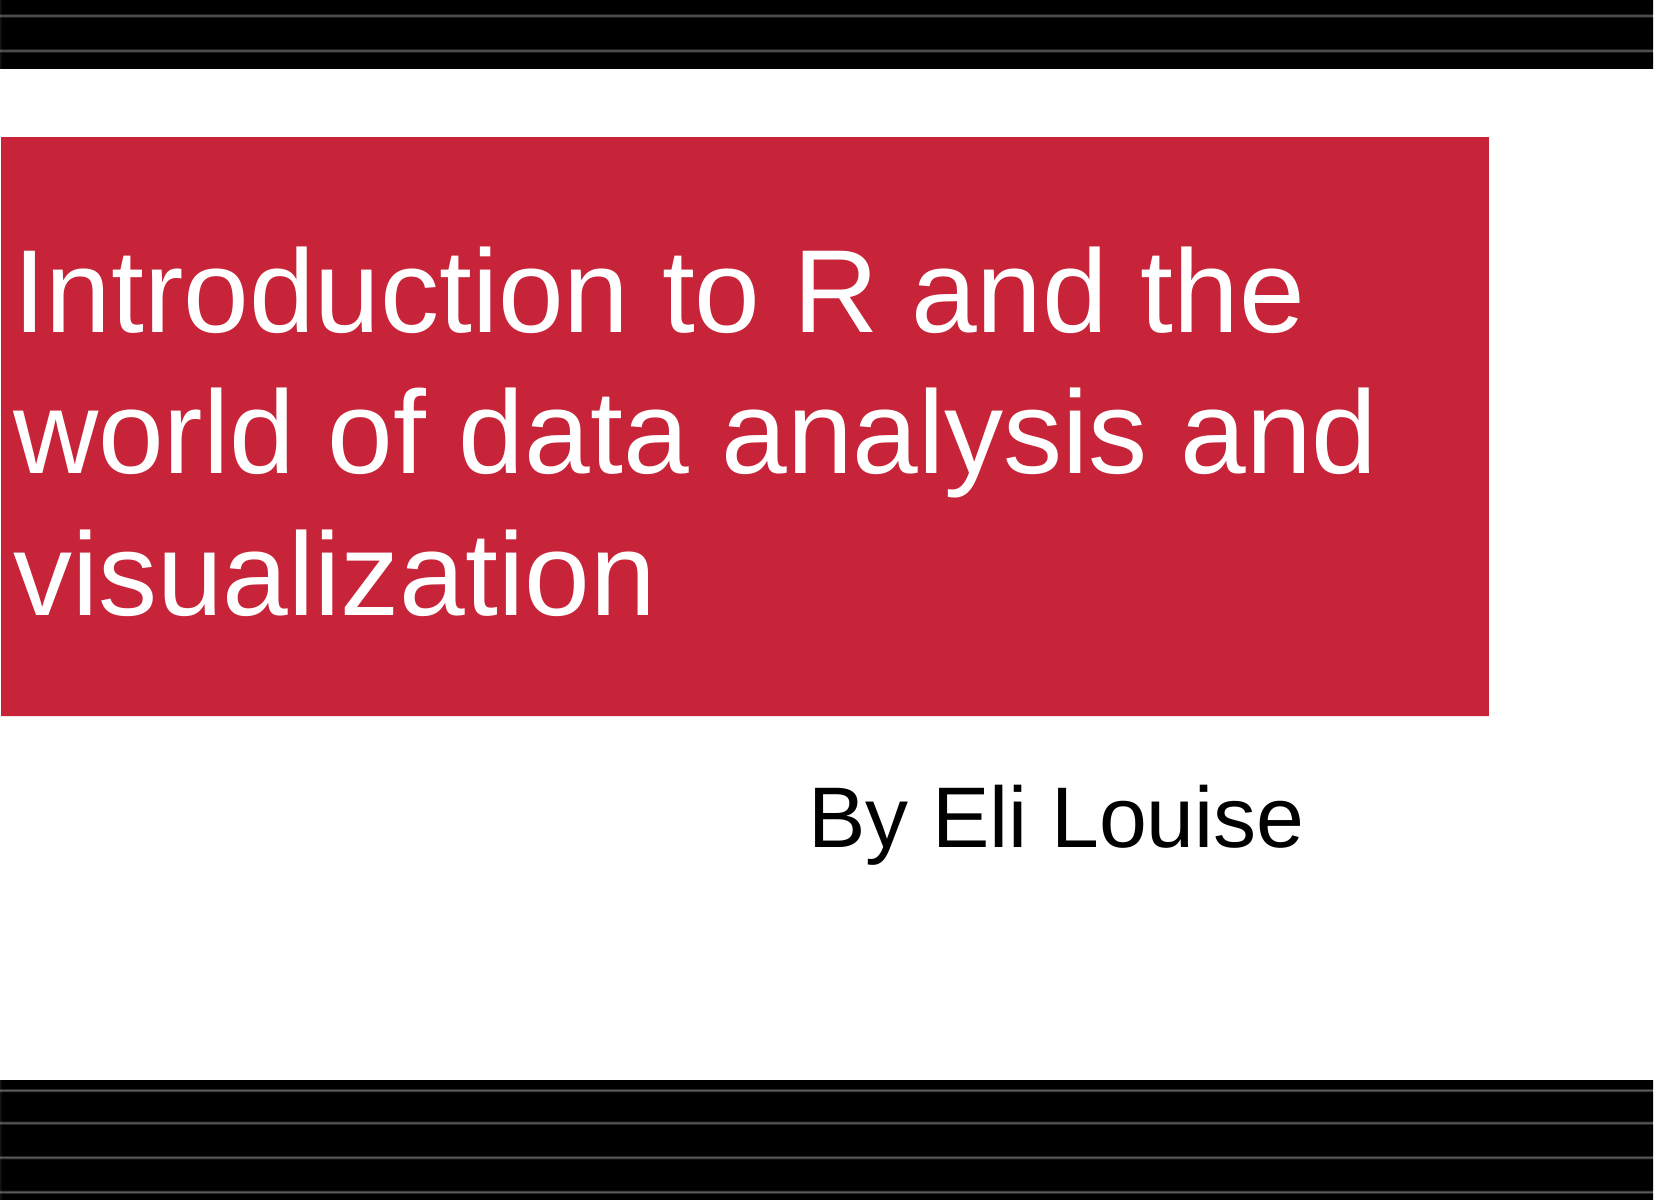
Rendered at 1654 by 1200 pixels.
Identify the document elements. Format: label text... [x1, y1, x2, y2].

subtitle By Eli Louise [625, 761, 1488, 1037]
title Introduction to R and the world of data analysis and visualization [1, 137, 1489, 717]
